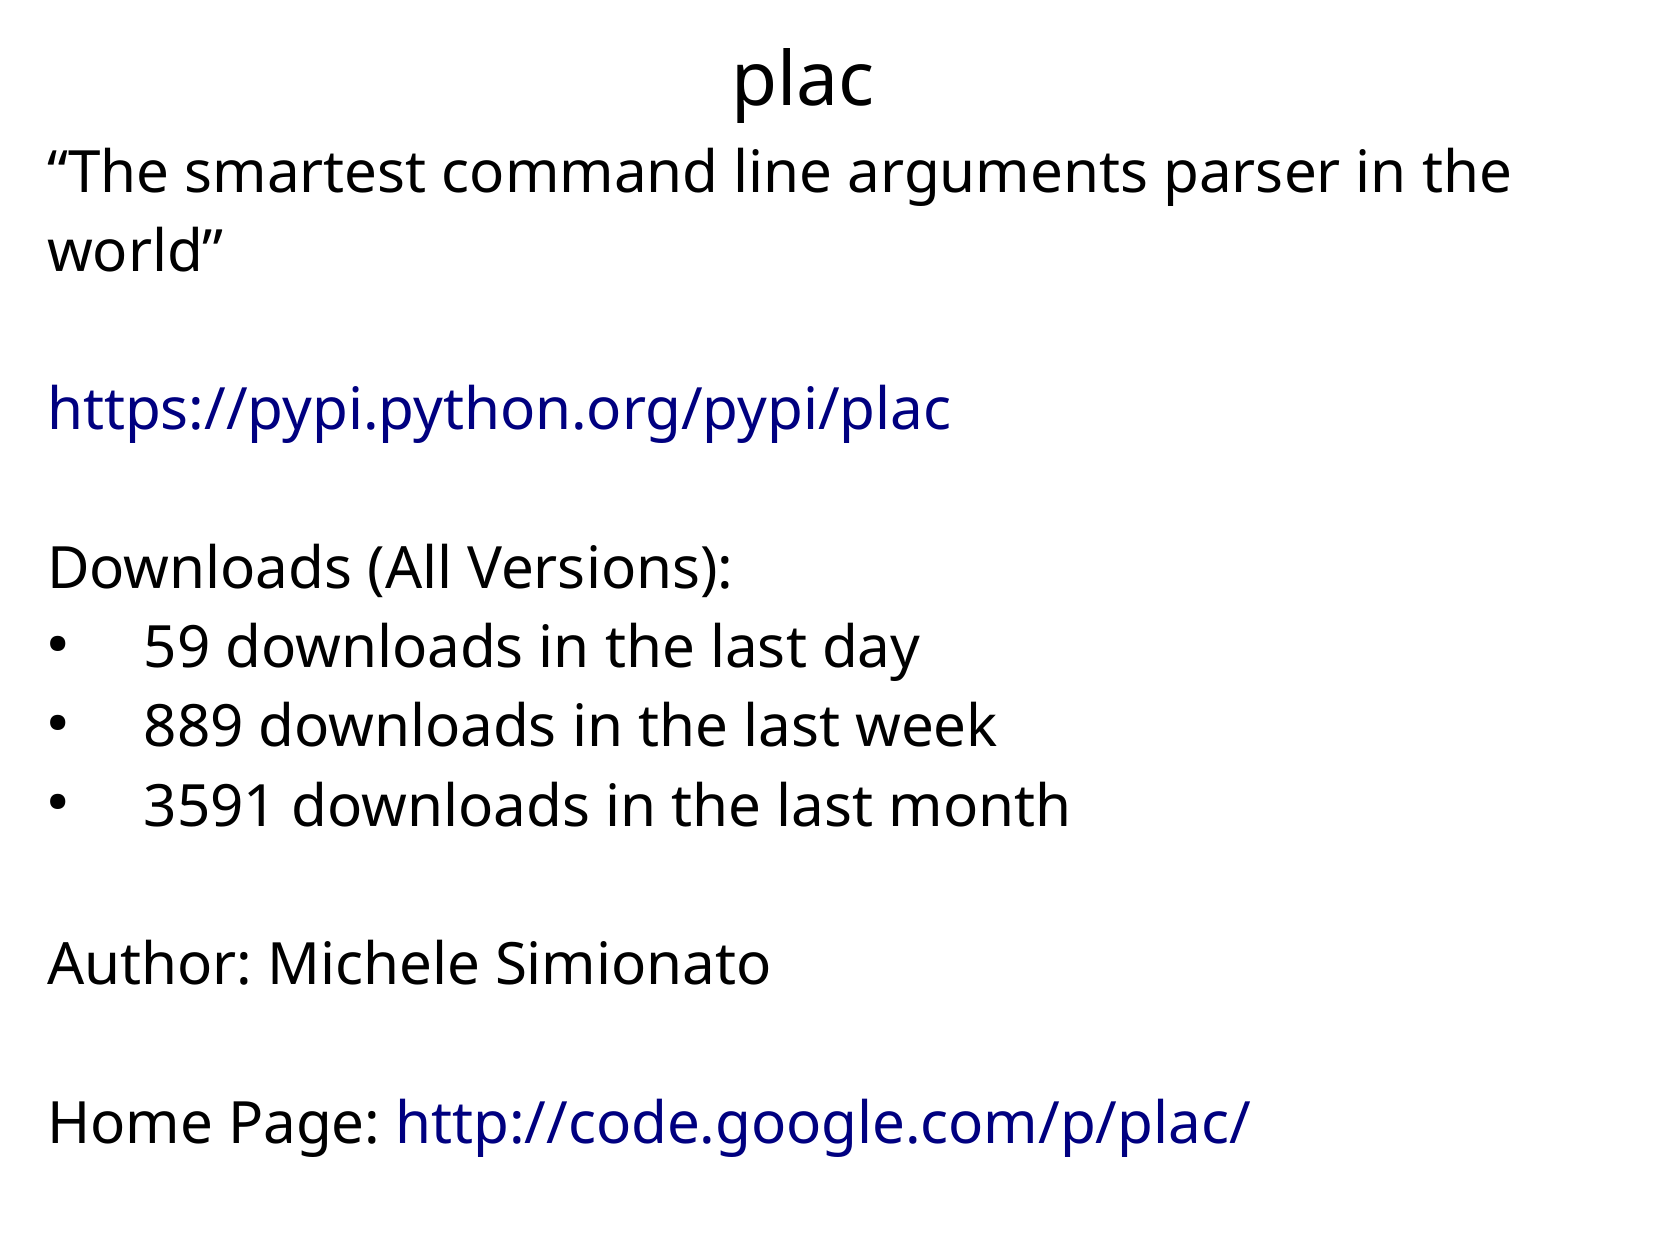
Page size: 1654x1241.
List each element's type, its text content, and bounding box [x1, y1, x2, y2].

subtitle “The smartest command line arguments parser in the world” https://pypi.python.org/pypi/plac Downloads (All Versions): 59 downloads in the last day 889 downloads in the last week 3591 downloads in the last month Author: Michele Simionato Home Page: http://code.google.com/p/plac/ Documentation: http://plac.googlecode.com/hg/doc/plac.html http://plac.googlecode.com/hg/doc/plac.pdf [47, 129, 1619, 934]
title plac [59, 35, 1548, 118]
